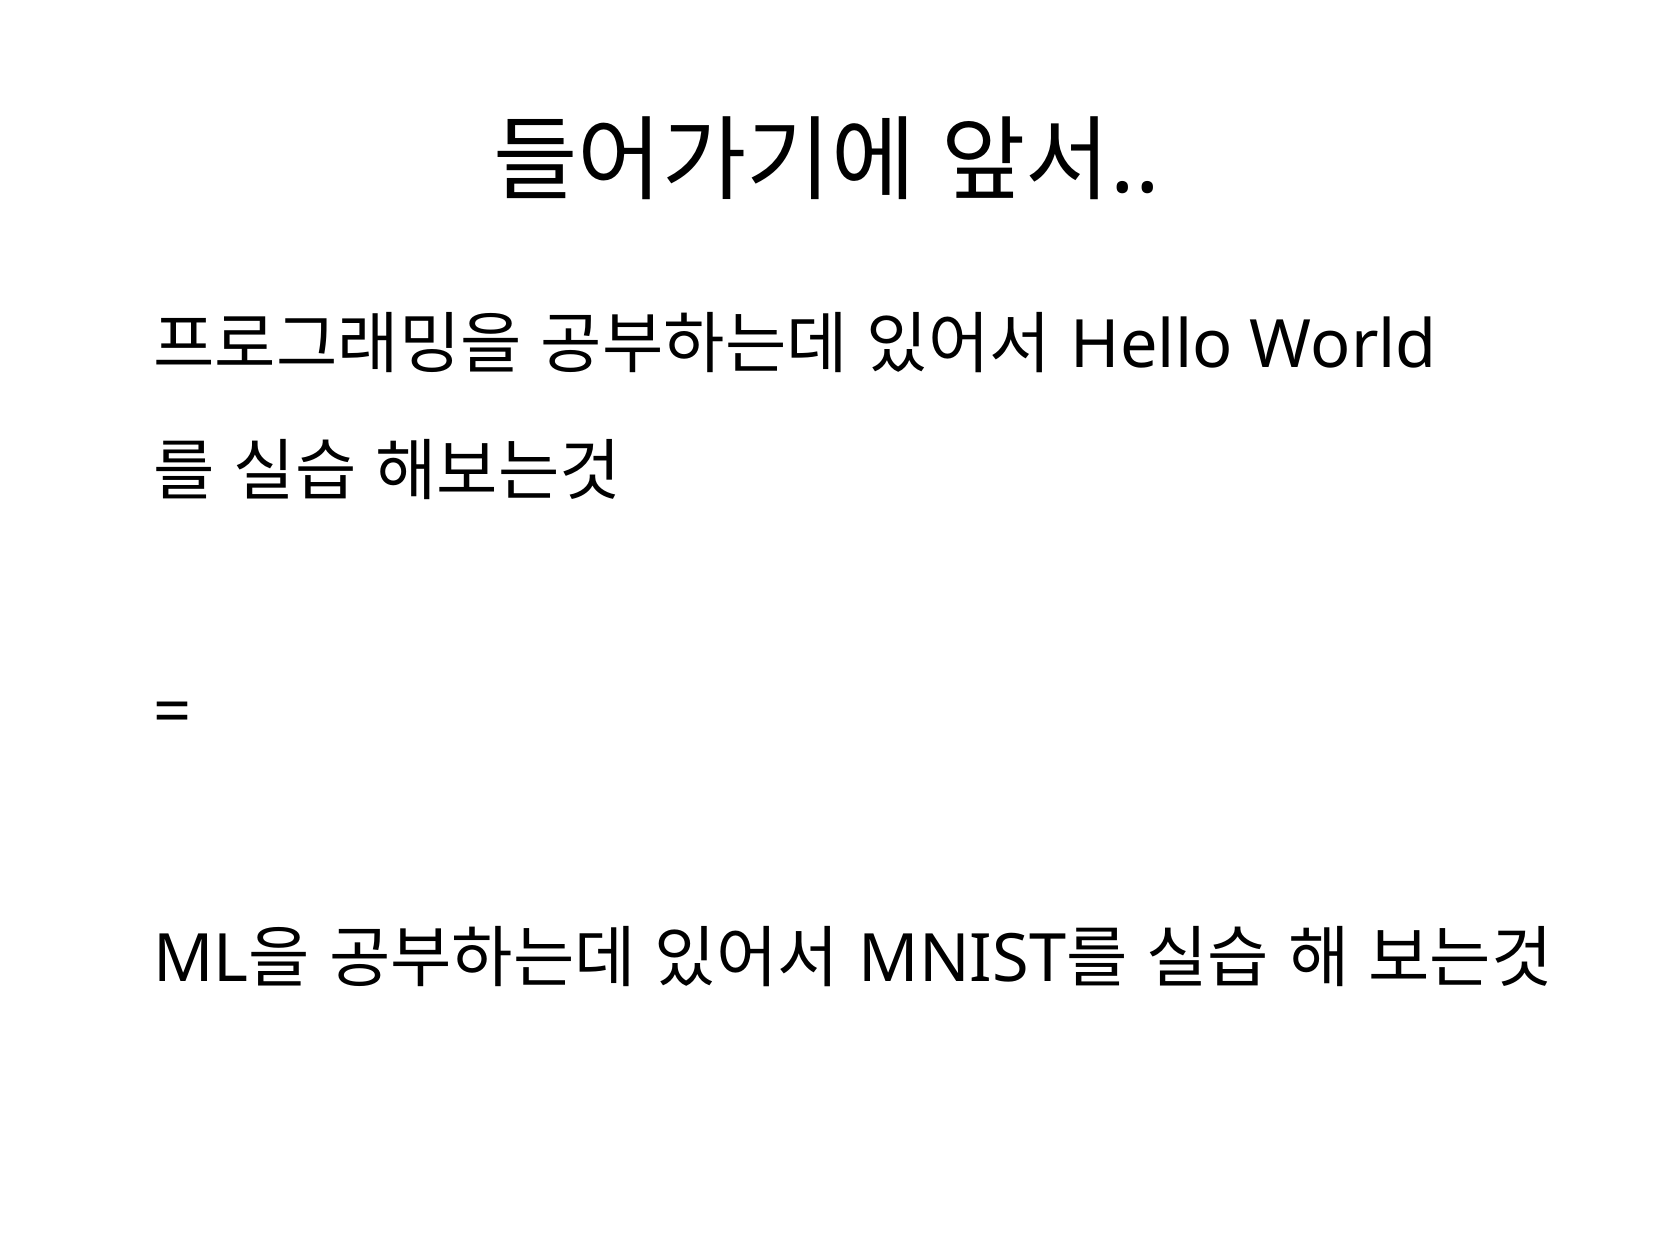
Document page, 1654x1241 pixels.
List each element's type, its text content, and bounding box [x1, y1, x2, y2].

title 들어가기에 앞서.. [82, 49, 1571, 257]
list 프로그래밍을 공부하는데 있어서 Hello World 를 실습 해보는것 = ML을 공부하는데 있어서 MNIST를 실습 해 보는것 [82, 290, 1571, 1010]
